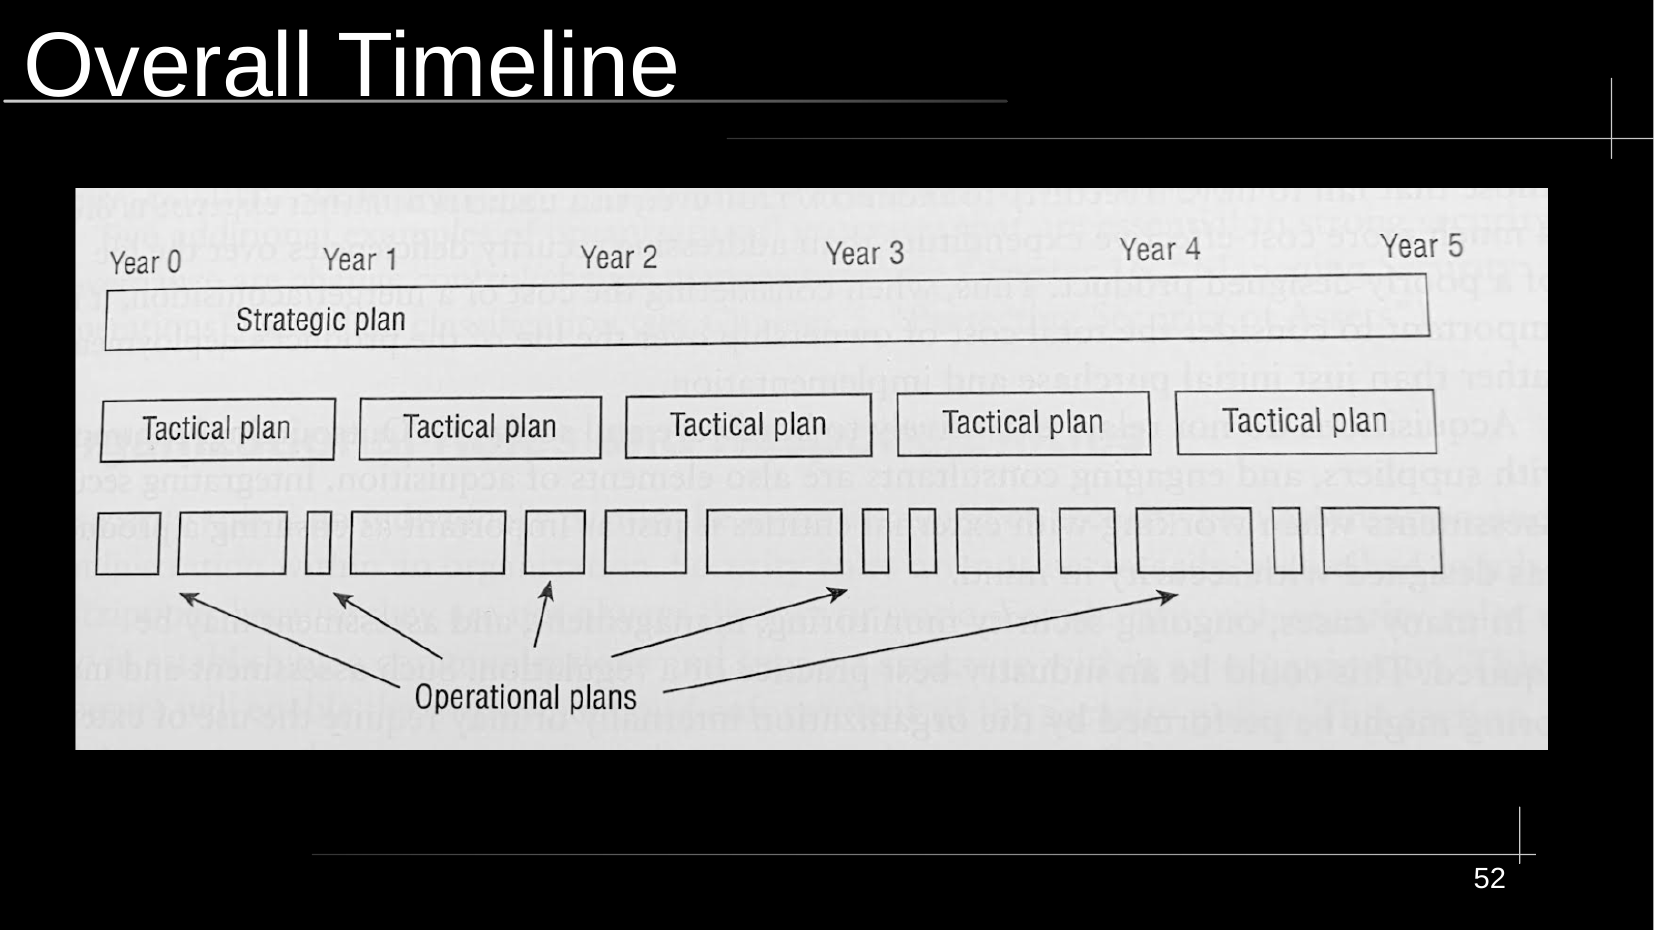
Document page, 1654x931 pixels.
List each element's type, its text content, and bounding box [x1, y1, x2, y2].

picture [75, 187, 1548, 751]
title Overall Timeline [23, 11, 1589, 119]
